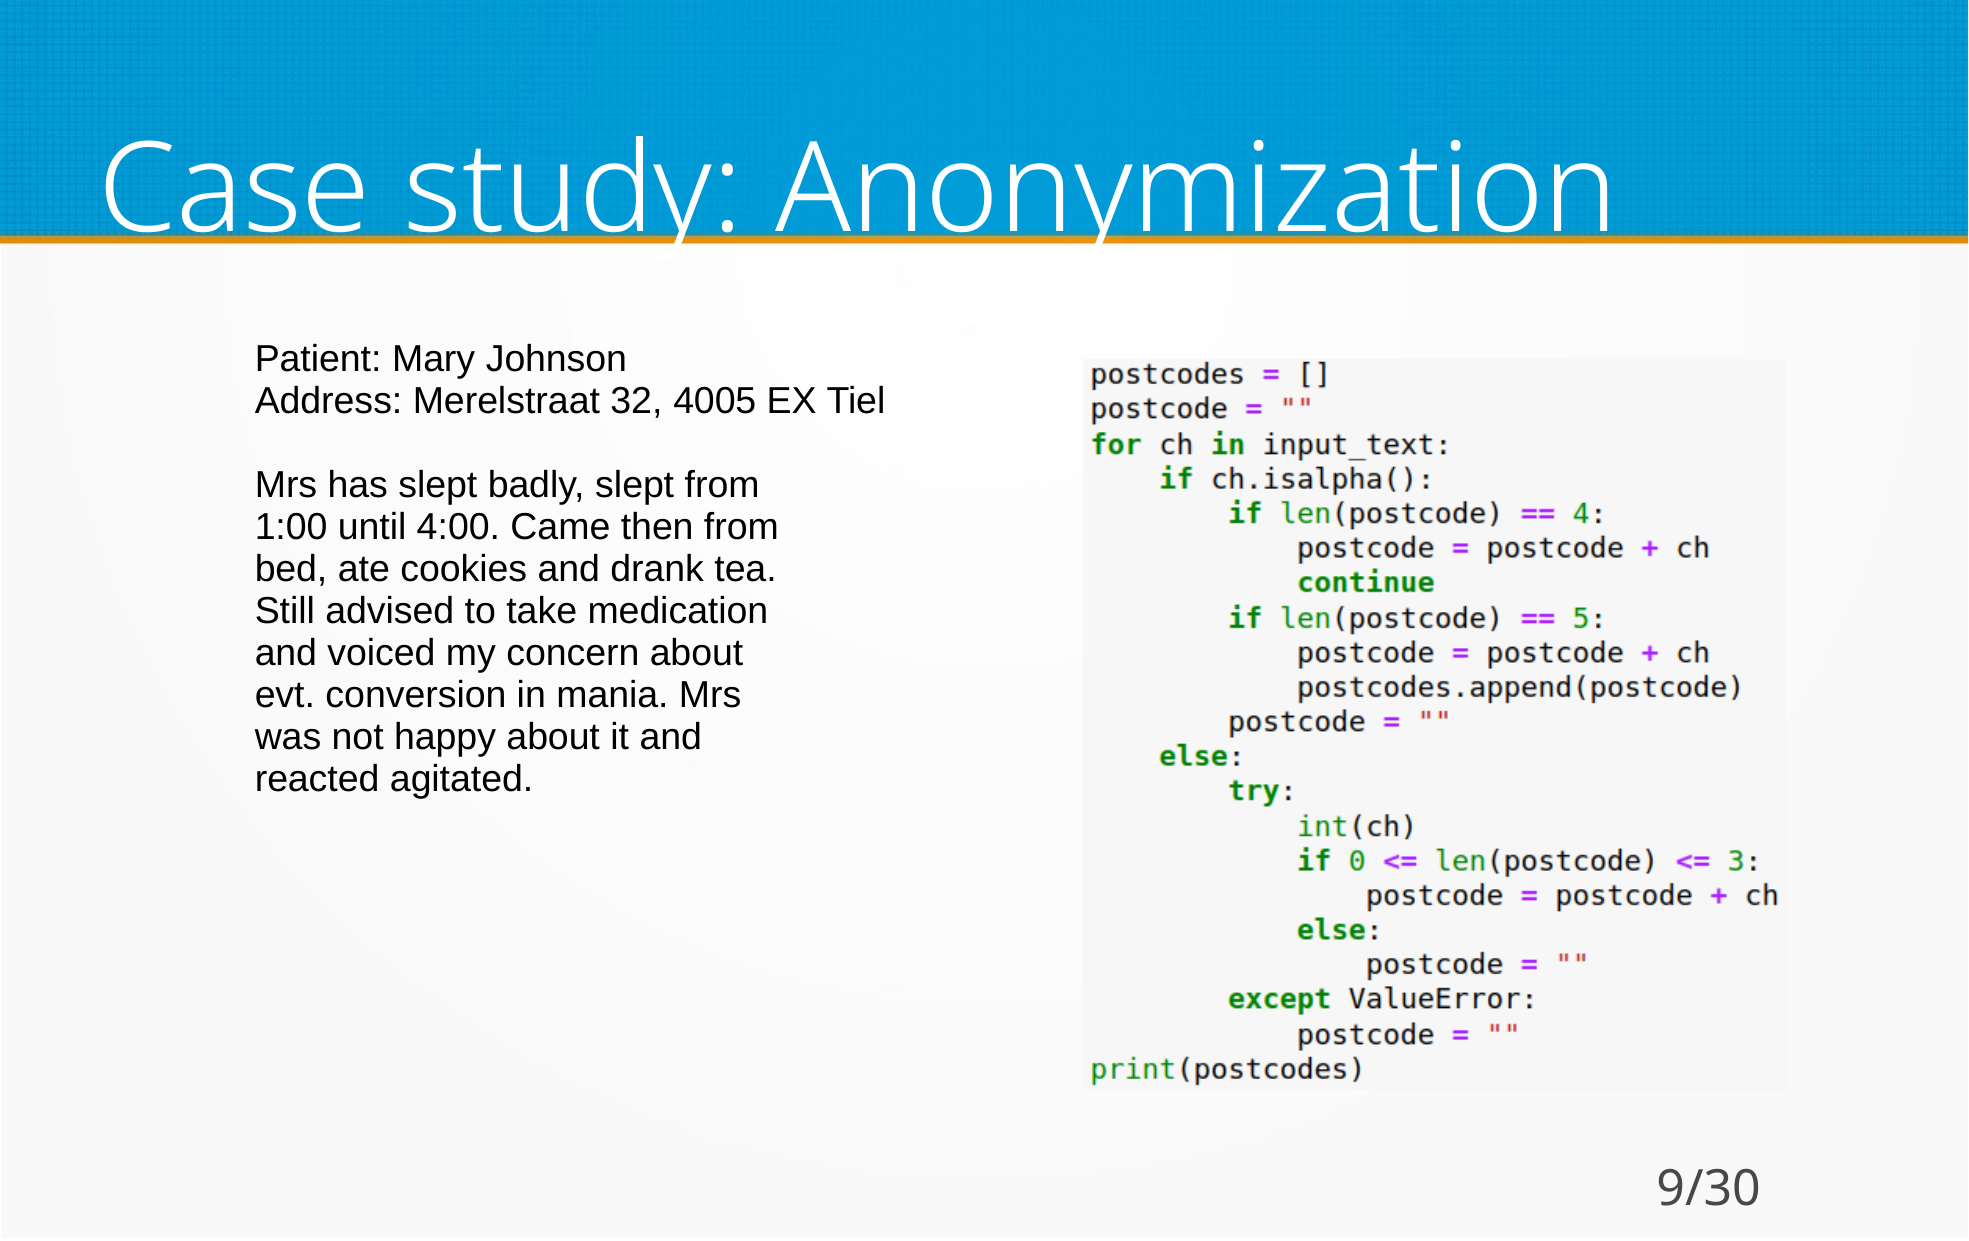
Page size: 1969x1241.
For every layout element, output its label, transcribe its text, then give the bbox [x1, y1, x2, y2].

title Case study: Anonymization [98, 49, 1870, 257]
text_box Patient: Mary Johnson Address: Merelstraat 32, 4005 EX Tiel Mrs has slept badly, slept from 1:00 until 4:00. Came then from bed, ate cookies and drank tea. Still advised to take medication and voiced my concern about evt. conversion in mania. Mrs was not happy about it and reacted agitated. [240, 330, 991, 807]
picture [0, 233, 1969, 1241]
